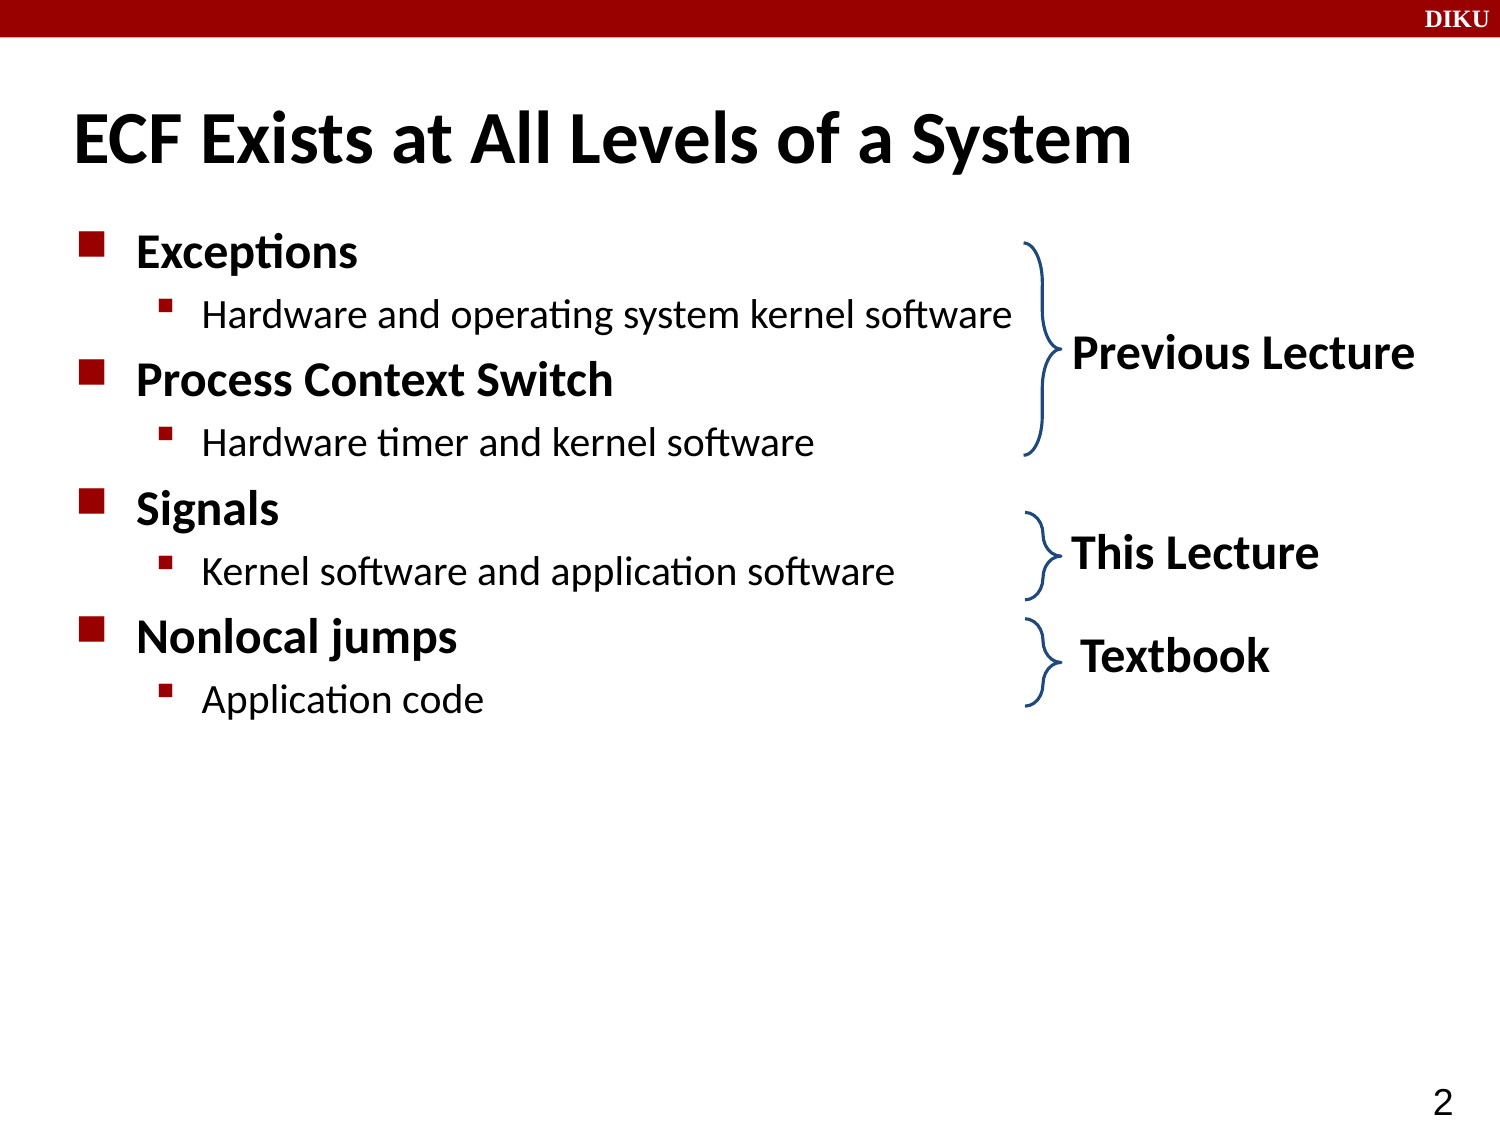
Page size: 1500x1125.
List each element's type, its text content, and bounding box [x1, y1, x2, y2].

text_box ECF Exists at All Levels of a System [58, 71, 1304, 197]
text_box This Lecture [1063, 511, 1328, 587]
text_box Previous Lecture [1064, 311, 1424, 387]
text_box Textbook [1072, 614, 1289, 690]
text_box Exceptions Hardware and operating system kernel software Process Context Switch Hardware timer and kernel software Signals Kernel software and application software Nonlocal jumps Application code [65, 210, 1361, 1027]
